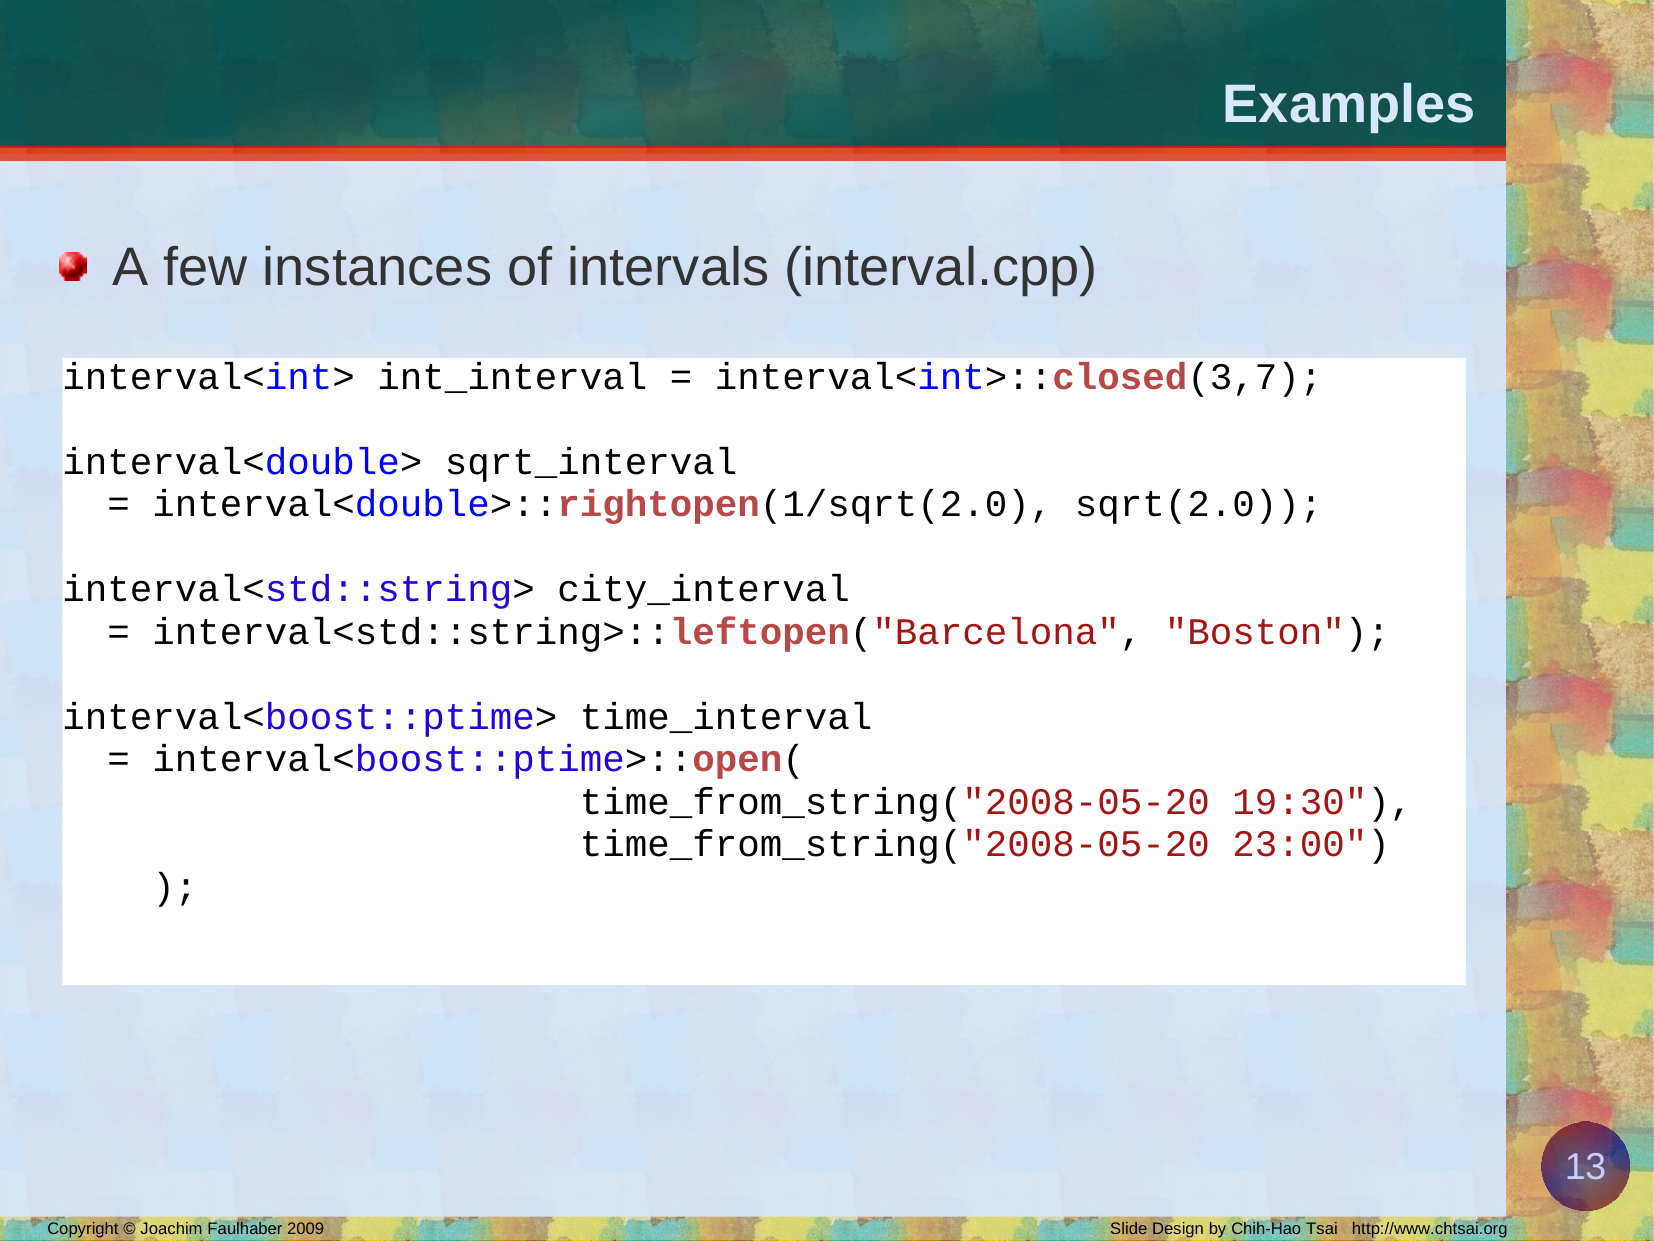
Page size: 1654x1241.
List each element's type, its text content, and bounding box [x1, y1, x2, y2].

text_box interval<int> int_interval = interval<int>::closed(3,7); interval<double> sqrt_interval = interval<double>::rightopen(1/sqrt(2.0), sqrt(2.0)); interval<std::string> city_interval = interval<std::string>::leftopen("Barcelona", "Boston"); interval<boost::ptime> time_interval = interval<boost::ptime>::open( time_from_string("2008-05-20 19:30"), time_from_string("2008-05-20 23:00") ); [62, 357, 1466, 986]
title Examples [29, 59, 1477, 148]
list A few instances of intervals (interval.cpp) [59, 236, 1418, 322]
